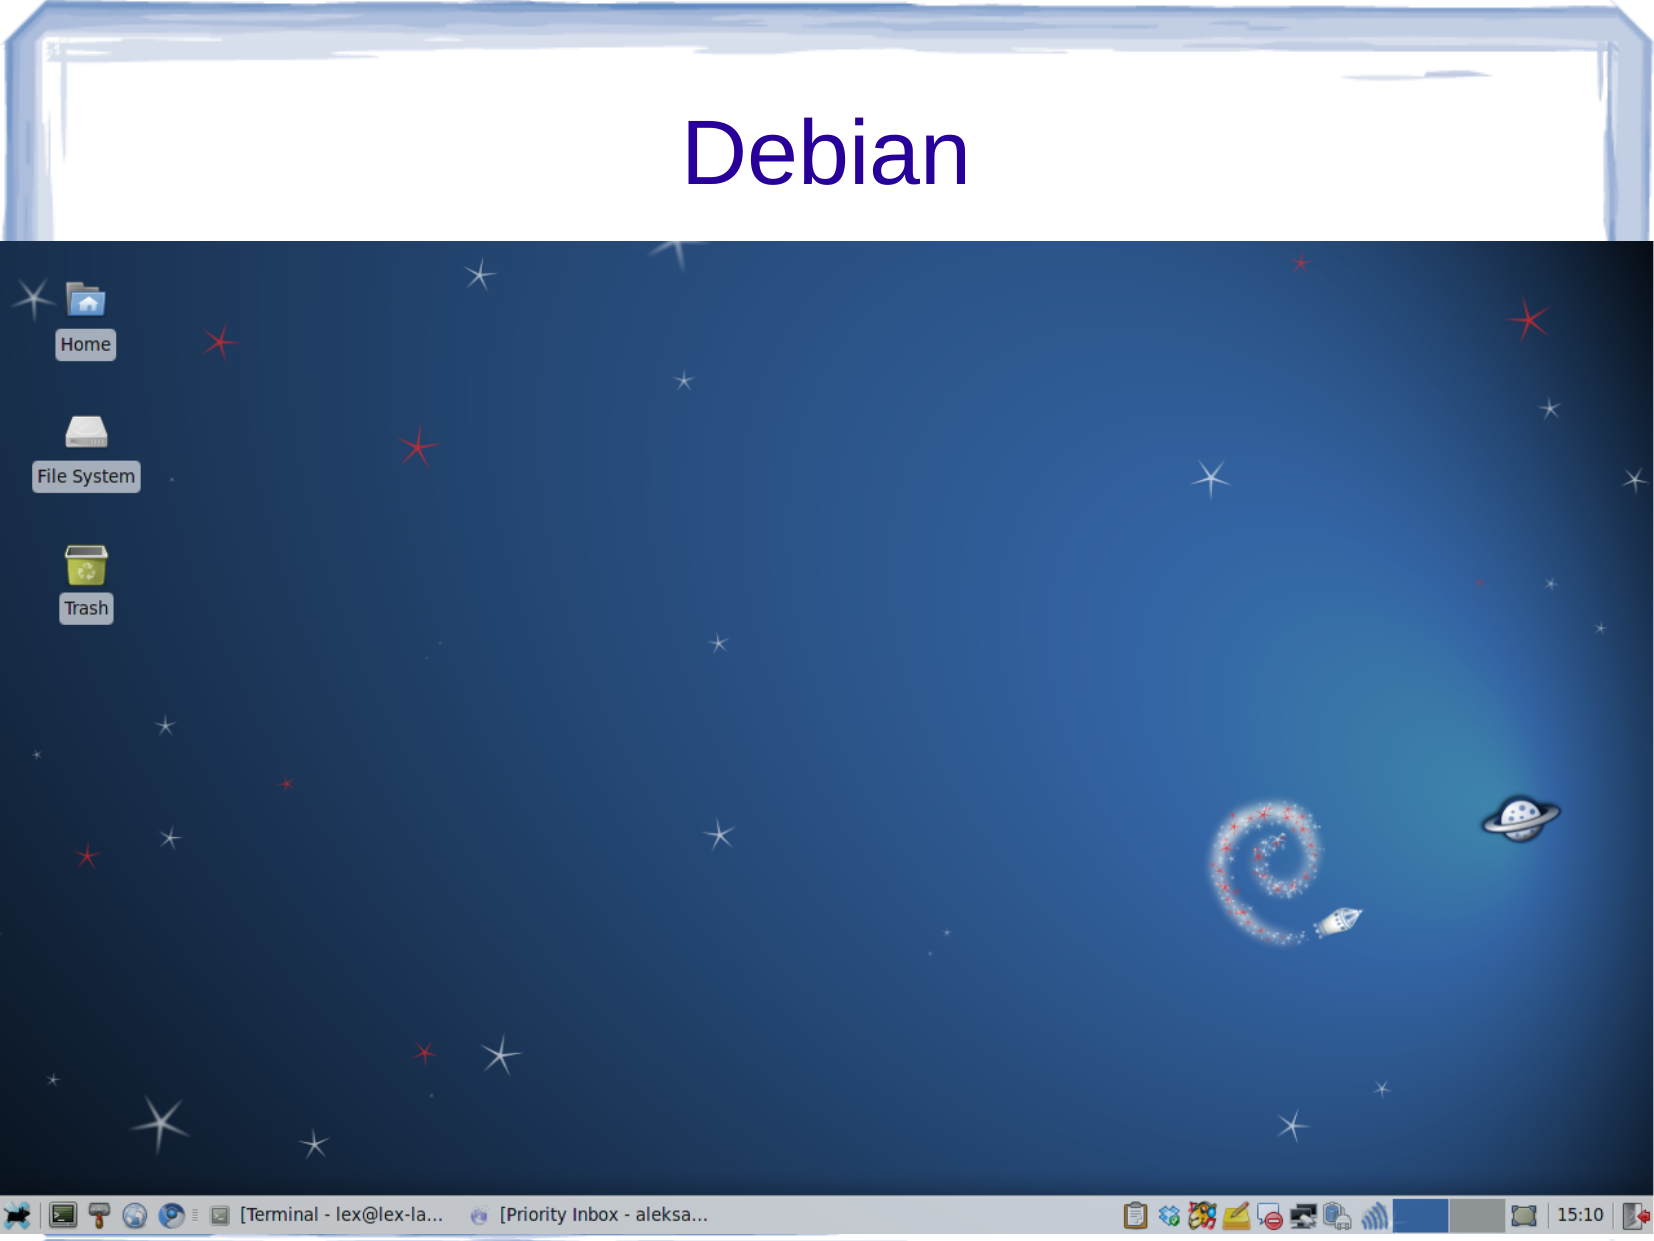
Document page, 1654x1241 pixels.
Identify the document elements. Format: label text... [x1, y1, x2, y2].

title Debian [82, 49, 1571, 241]
picture [0, 0, 1654, 1241]
